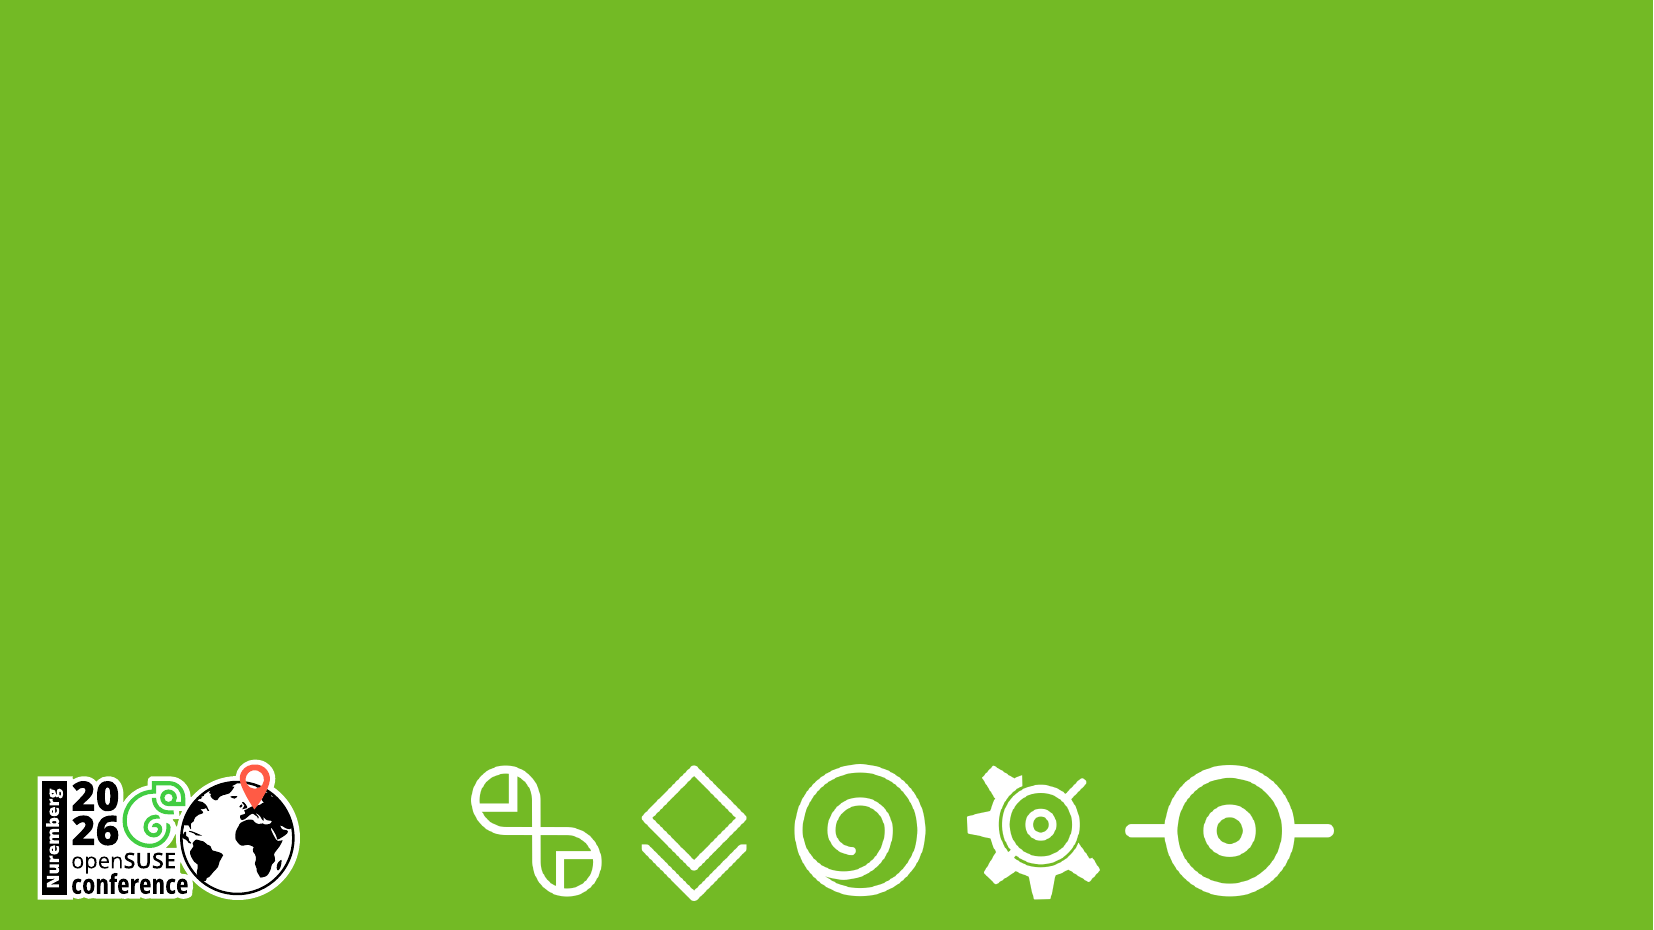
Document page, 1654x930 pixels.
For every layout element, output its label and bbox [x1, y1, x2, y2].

picture [37, 759, 301, 901]
picture [471, 764, 1334, 901]
